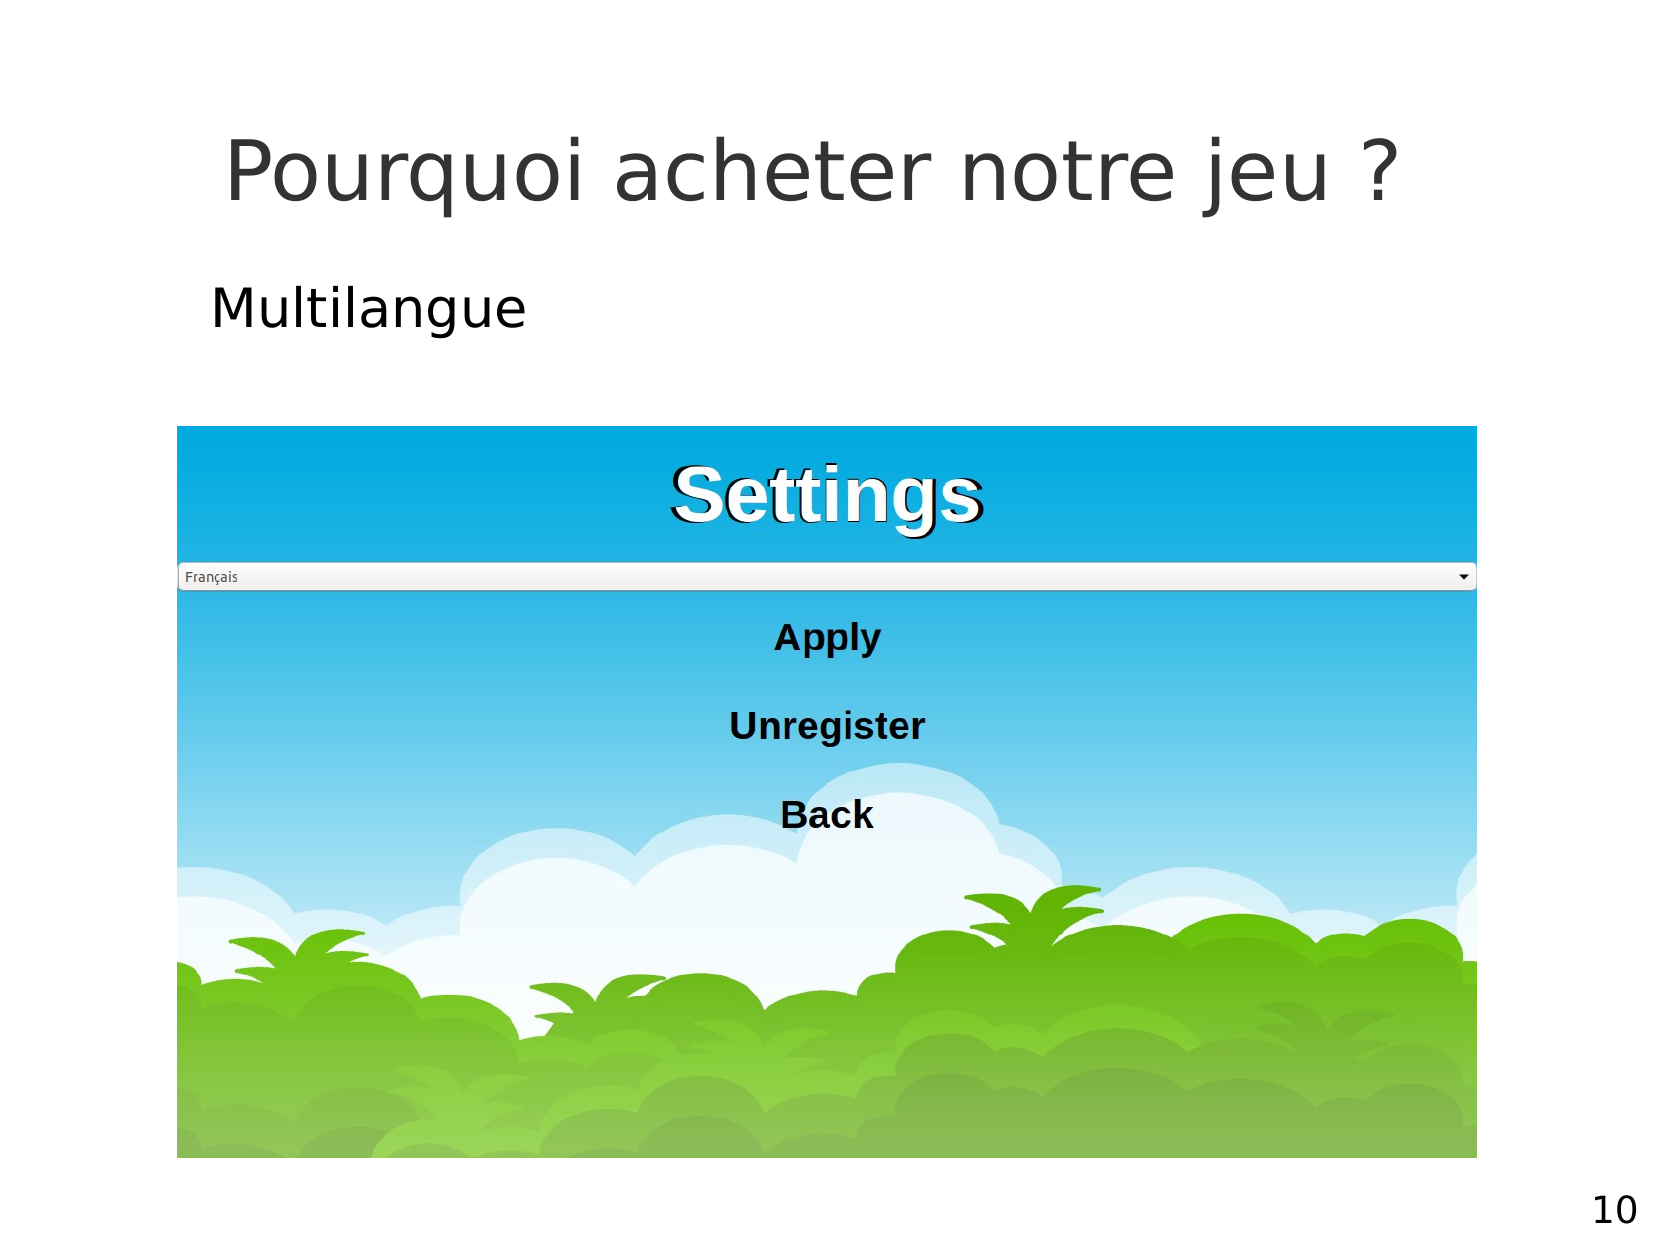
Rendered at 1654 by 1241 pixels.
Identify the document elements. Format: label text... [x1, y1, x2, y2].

picture [825, 463, 838, 473]
text_box 10 [1576, 1181, 1654, 1240]
title Pourquoi acheter notre jeu ? [114, 73, 1539, 271]
text_box Multilangue [195, 270, 544, 348]
picture [177, 465, 1477, 1158]
